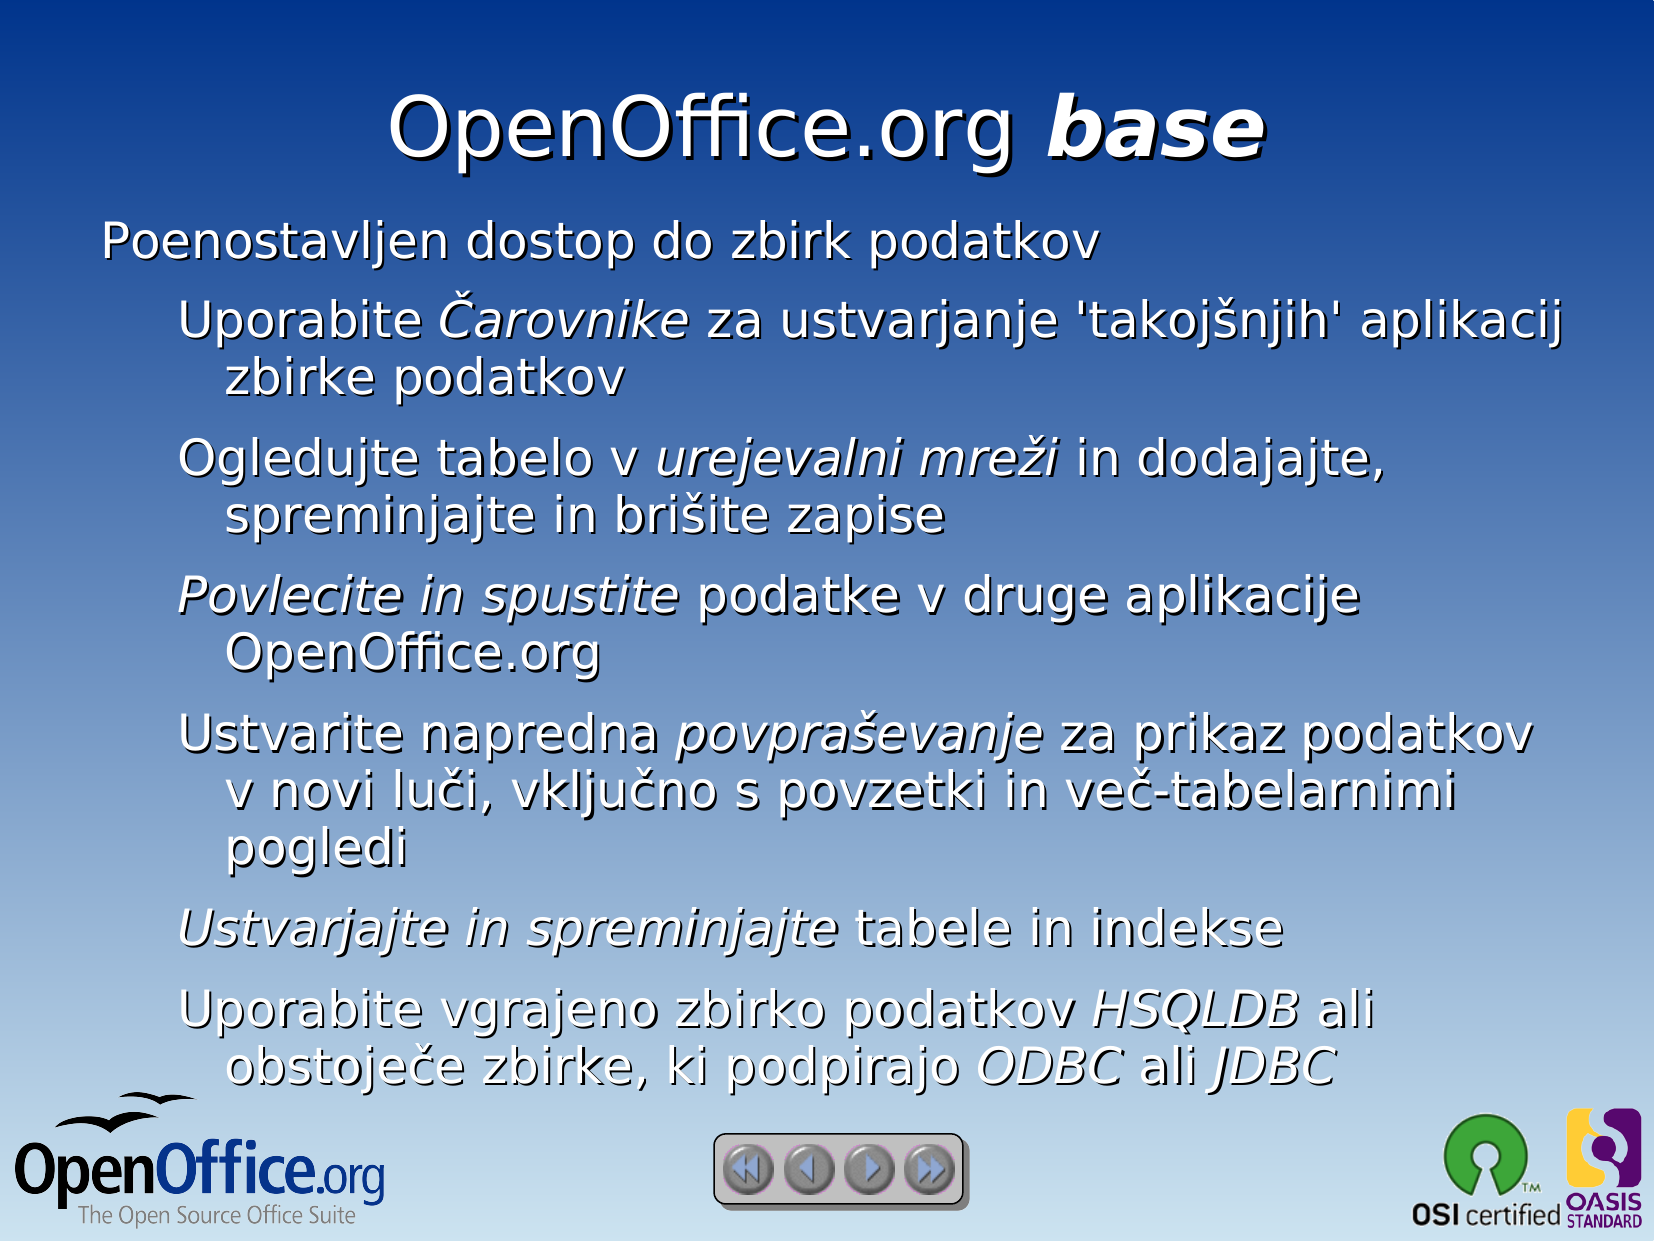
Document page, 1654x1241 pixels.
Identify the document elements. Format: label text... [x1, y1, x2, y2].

picture [904, 1144, 955, 1195]
text_box [714, 1133, 963, 1204]
picture [784, 1144, 835, 1195]
picture [1405, 1102, 1654, 1238]
picture [15, 1092, 384, 1229]
picture [844, 1144, 895, 1195]
title OpenOffice.org base [82, 49, 1571, 208]
list Poenostavljen dostop do zbirk podatkov Uporabite Čarovnike za ustvarjanje 'takojšnjih' aplikacij zbirke podatkov Ogledujte tabelo v urejevalni mreži in dodajajte, spreminjajte in brišite zapise Povlecite in spustite podatke v druge aplikacije OpenOffice.org Ustvarite napredna povpraševanje za prikaz podatkov v novi luči, vključno s povzetki in več-tabelarnimi pogledi Ustvarjajte in spreminjajte tabele in indekse Uporabite vgrajeno zbirko podatkov HSQLDB ali obstoječe zbirke, ki podpirajo ODBC ali JDBC [82, 212, 1571, 1097]
picture [723, 1144, 774, 1195]
